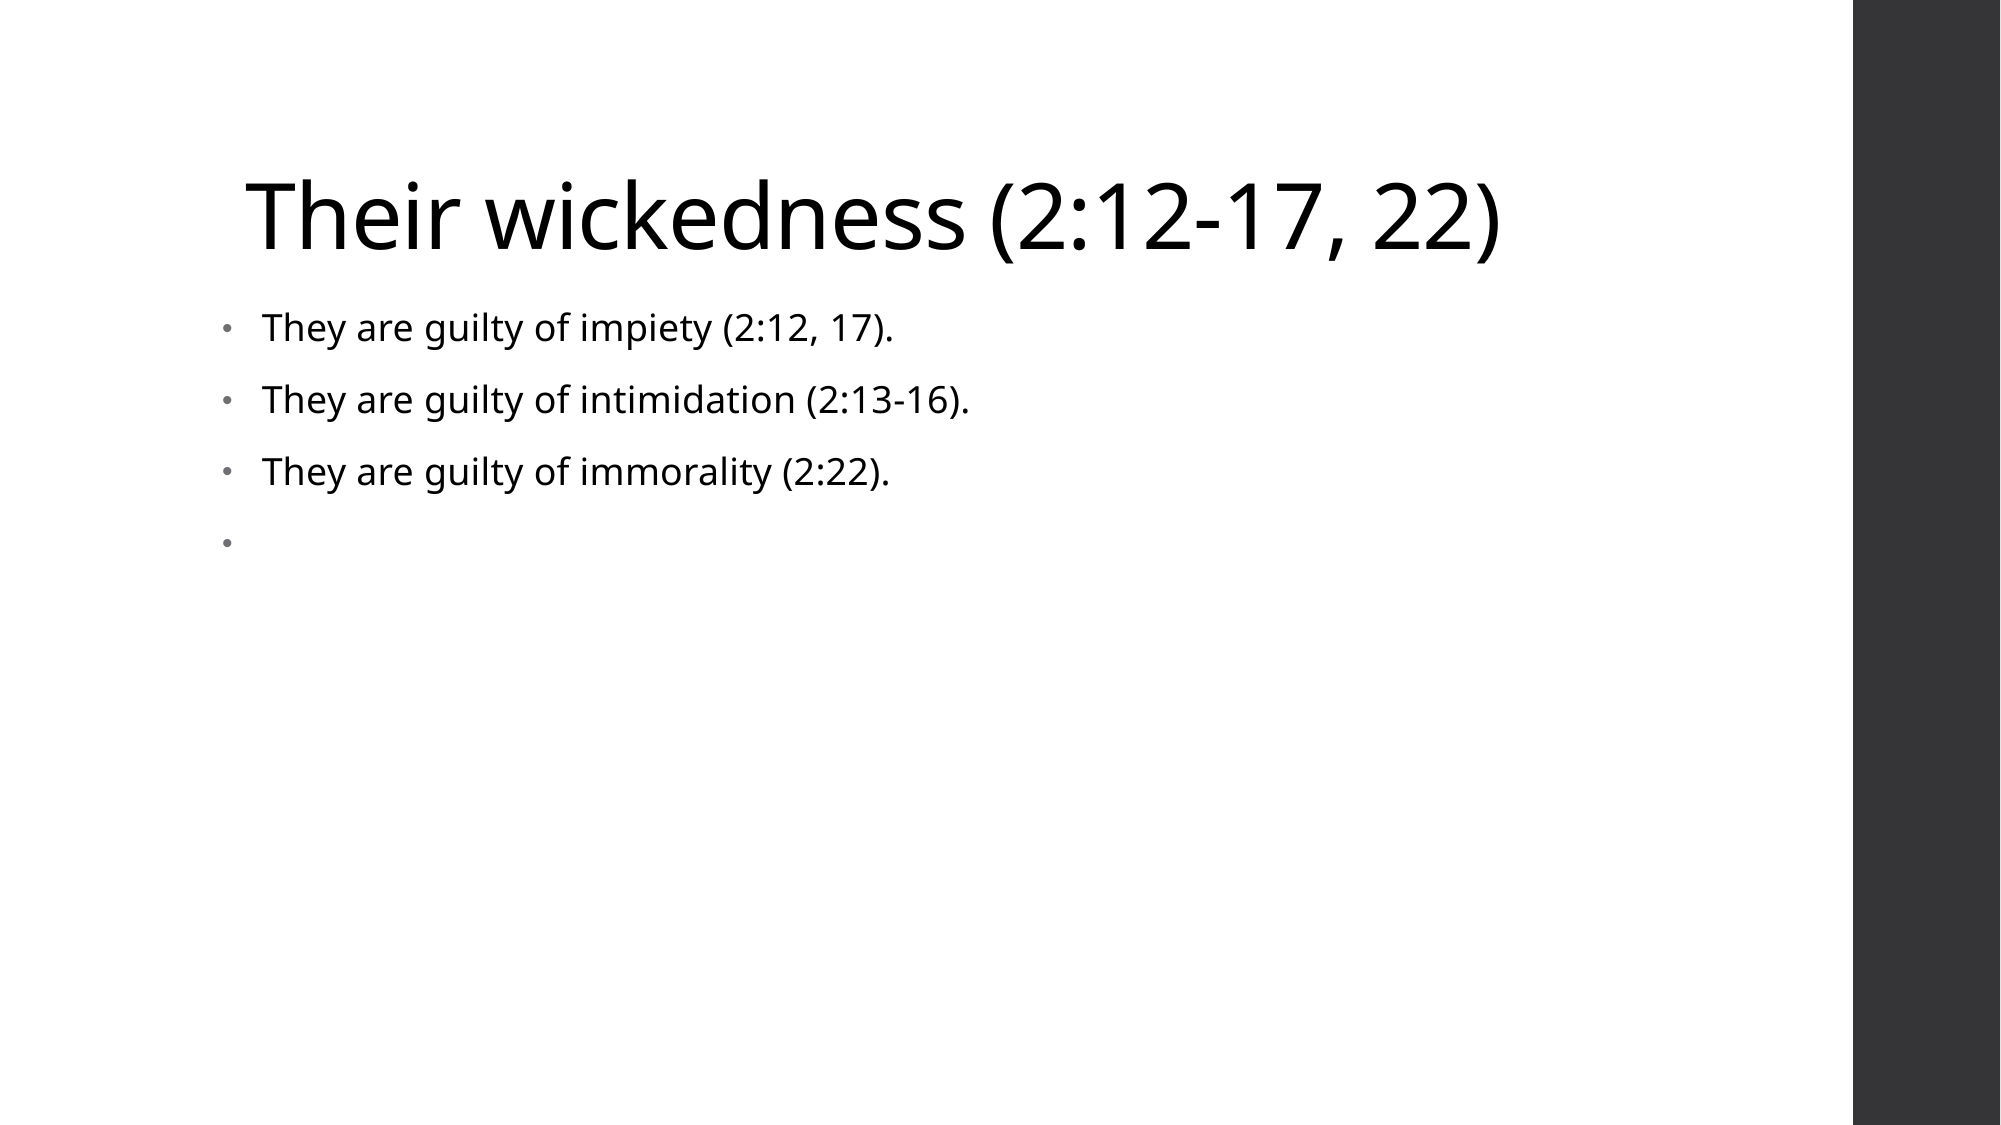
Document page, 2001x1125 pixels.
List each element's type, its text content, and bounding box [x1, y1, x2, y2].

list They are guilty of impiety (2:12, 17). They are guilty of intimidation (2:13-16). They are guilty of immorality (2:22). [206, 299, 1617, 1014]
title Their wickedness (2:12-17, 22) [206, 60, 1797, 278]
